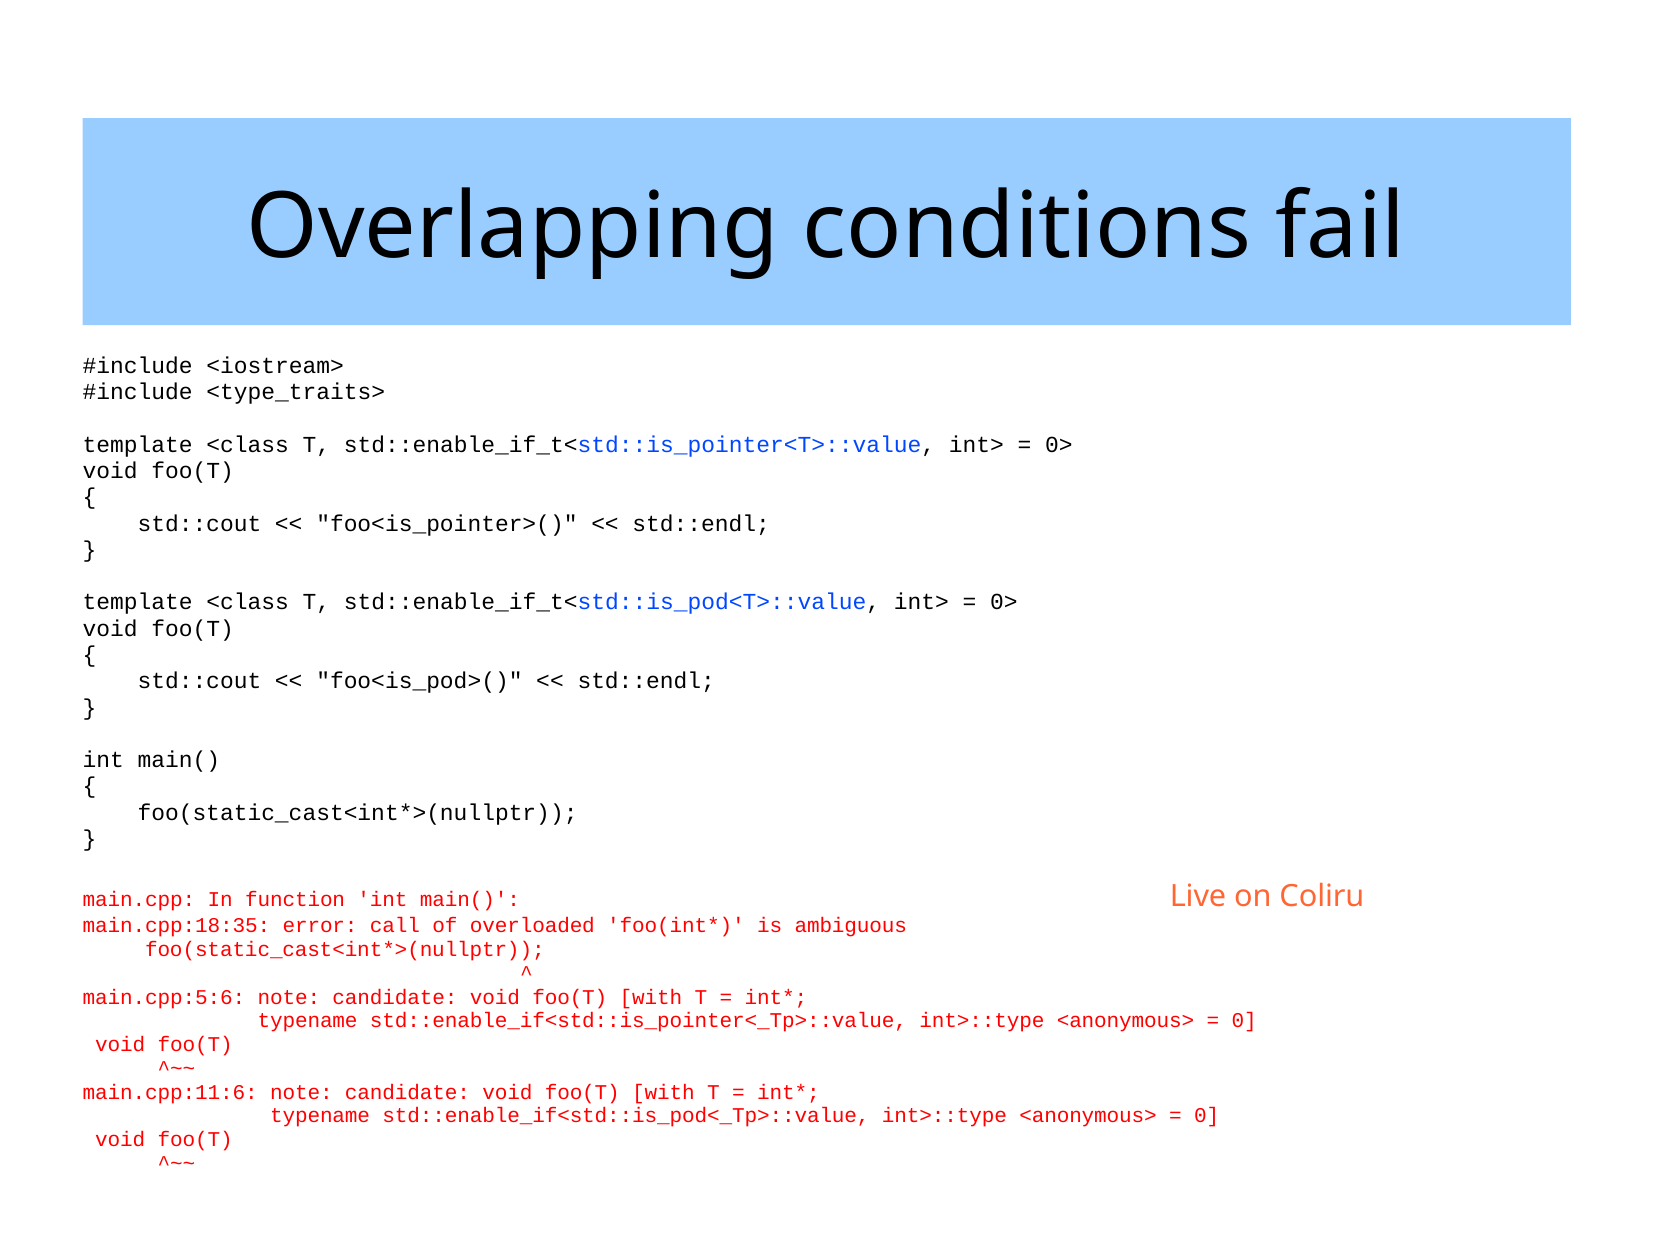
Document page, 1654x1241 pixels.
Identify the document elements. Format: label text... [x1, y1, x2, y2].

list main.cpp: In function 'int main()': Live on Coliru main.cpp:18:35: error: call of overloaded 'foo(int*)' is ambiguous foo(static_cast<int*>(nullptr)); ^ main.cpp:5:6: note: candidate: void foo(T) [with T = int*; typename std::enable_if<std::is_pointer<_Tp>::value, int>::type <anonymous> = 0] void foo(T) ^~~ main.cpp:11:6: note: candidate: void foo(T) [with T = int*; typename std::enable_if<std::is_pod<_Tp>::value, int>::type <anonymous> = 0] void foo(T) ^~~ [82, 874, 1571, 1182]
list #include <iostream> #include <type_traits> template <class T, std::enable_if_t<std::is_pointer<T>::value, int> = 0> void foo(T) { std::cout << "foo<is_pointer>()" << std::endl; } template <class T, std::enable_if_t<std::is_pod<T>::value, int> = 0> void foo(T) { std::cout << "foo<is_pod>()" << std::endl; } int main() { foo(static_cast<int*>(nullptr)); } [82, 354, 1571, 863]
title Overlapping conditions fail [82, 118, 1571, 326]
